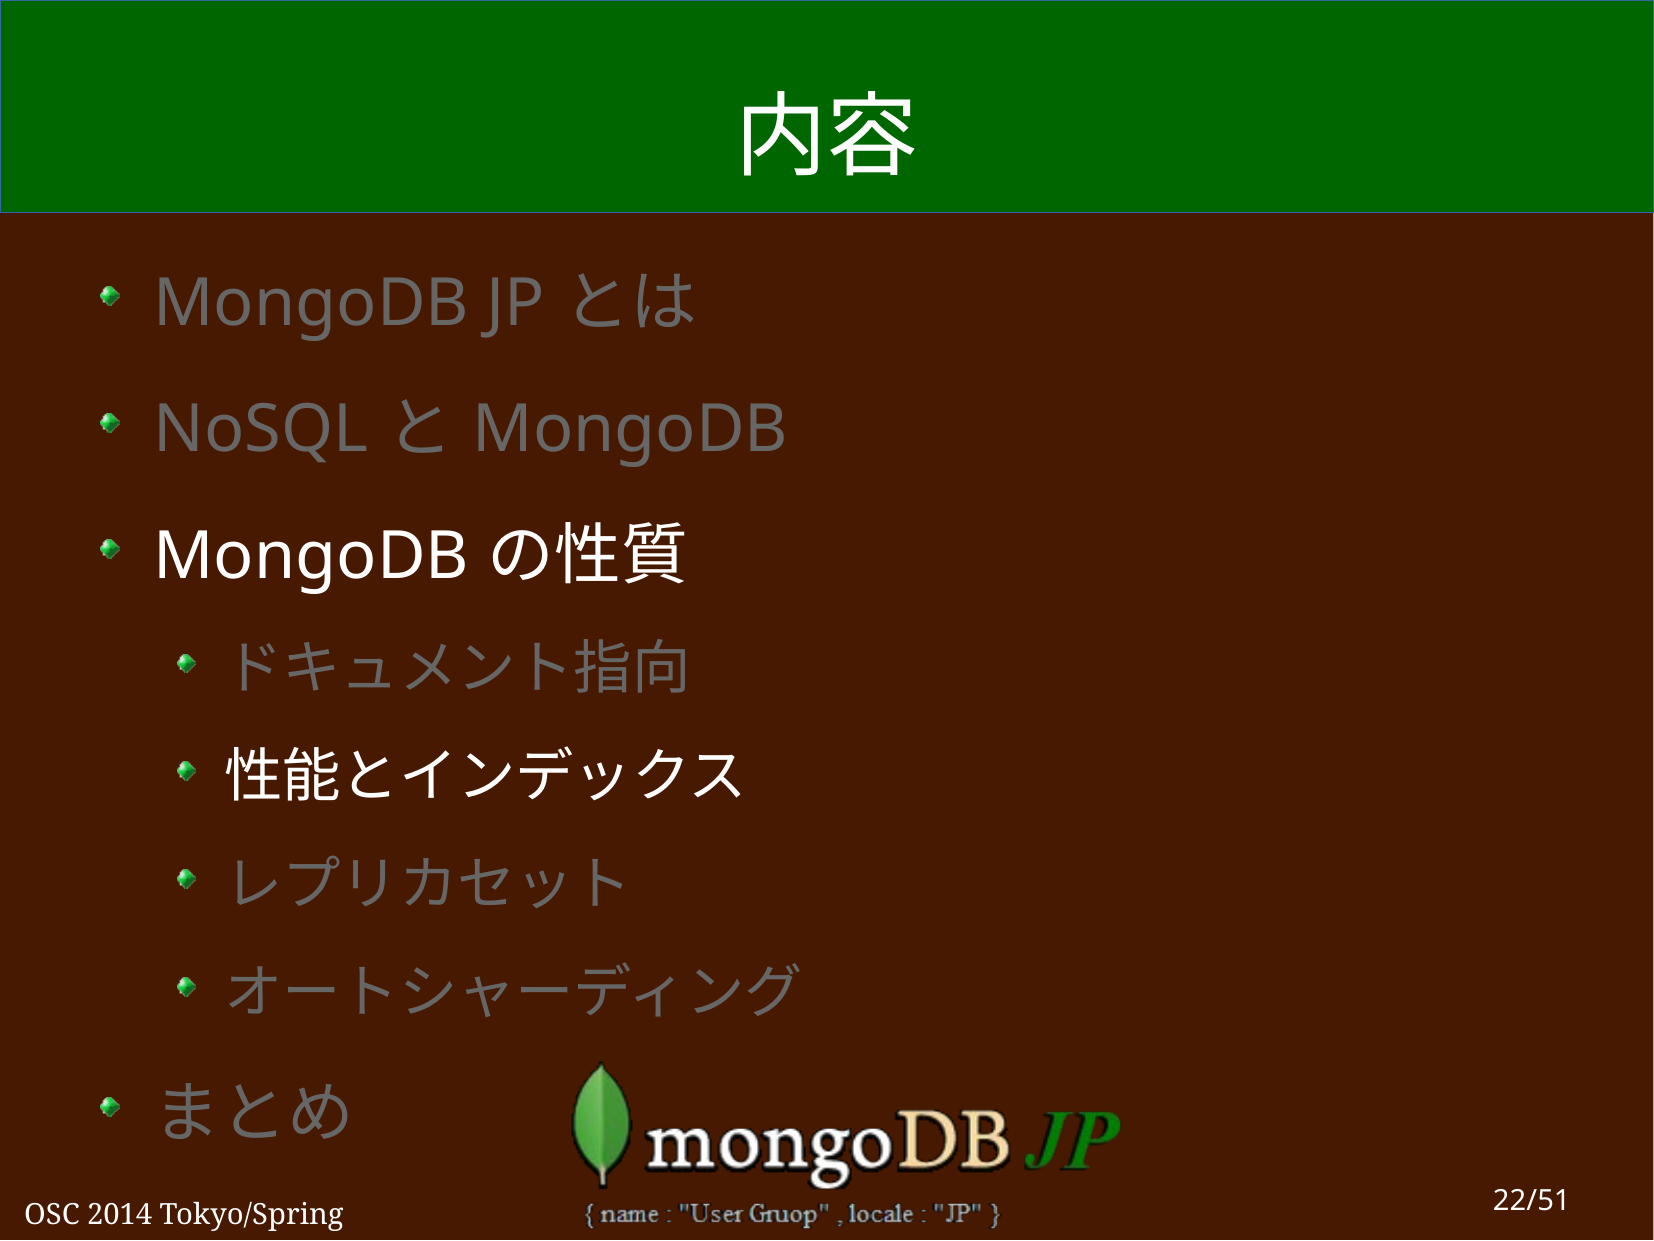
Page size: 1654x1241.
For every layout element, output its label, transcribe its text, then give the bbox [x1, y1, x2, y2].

picture [566, 1132, 1140, 1241]
list MongoDB JPとは NoSQLとMongoDB MongoDBの性質 ドキュメント指向 性能とインデックス レプリカセット オートシャーディング まとめ [82, 247, 1571, 1132]
title 内容 [82, 49, 1571, 207]
